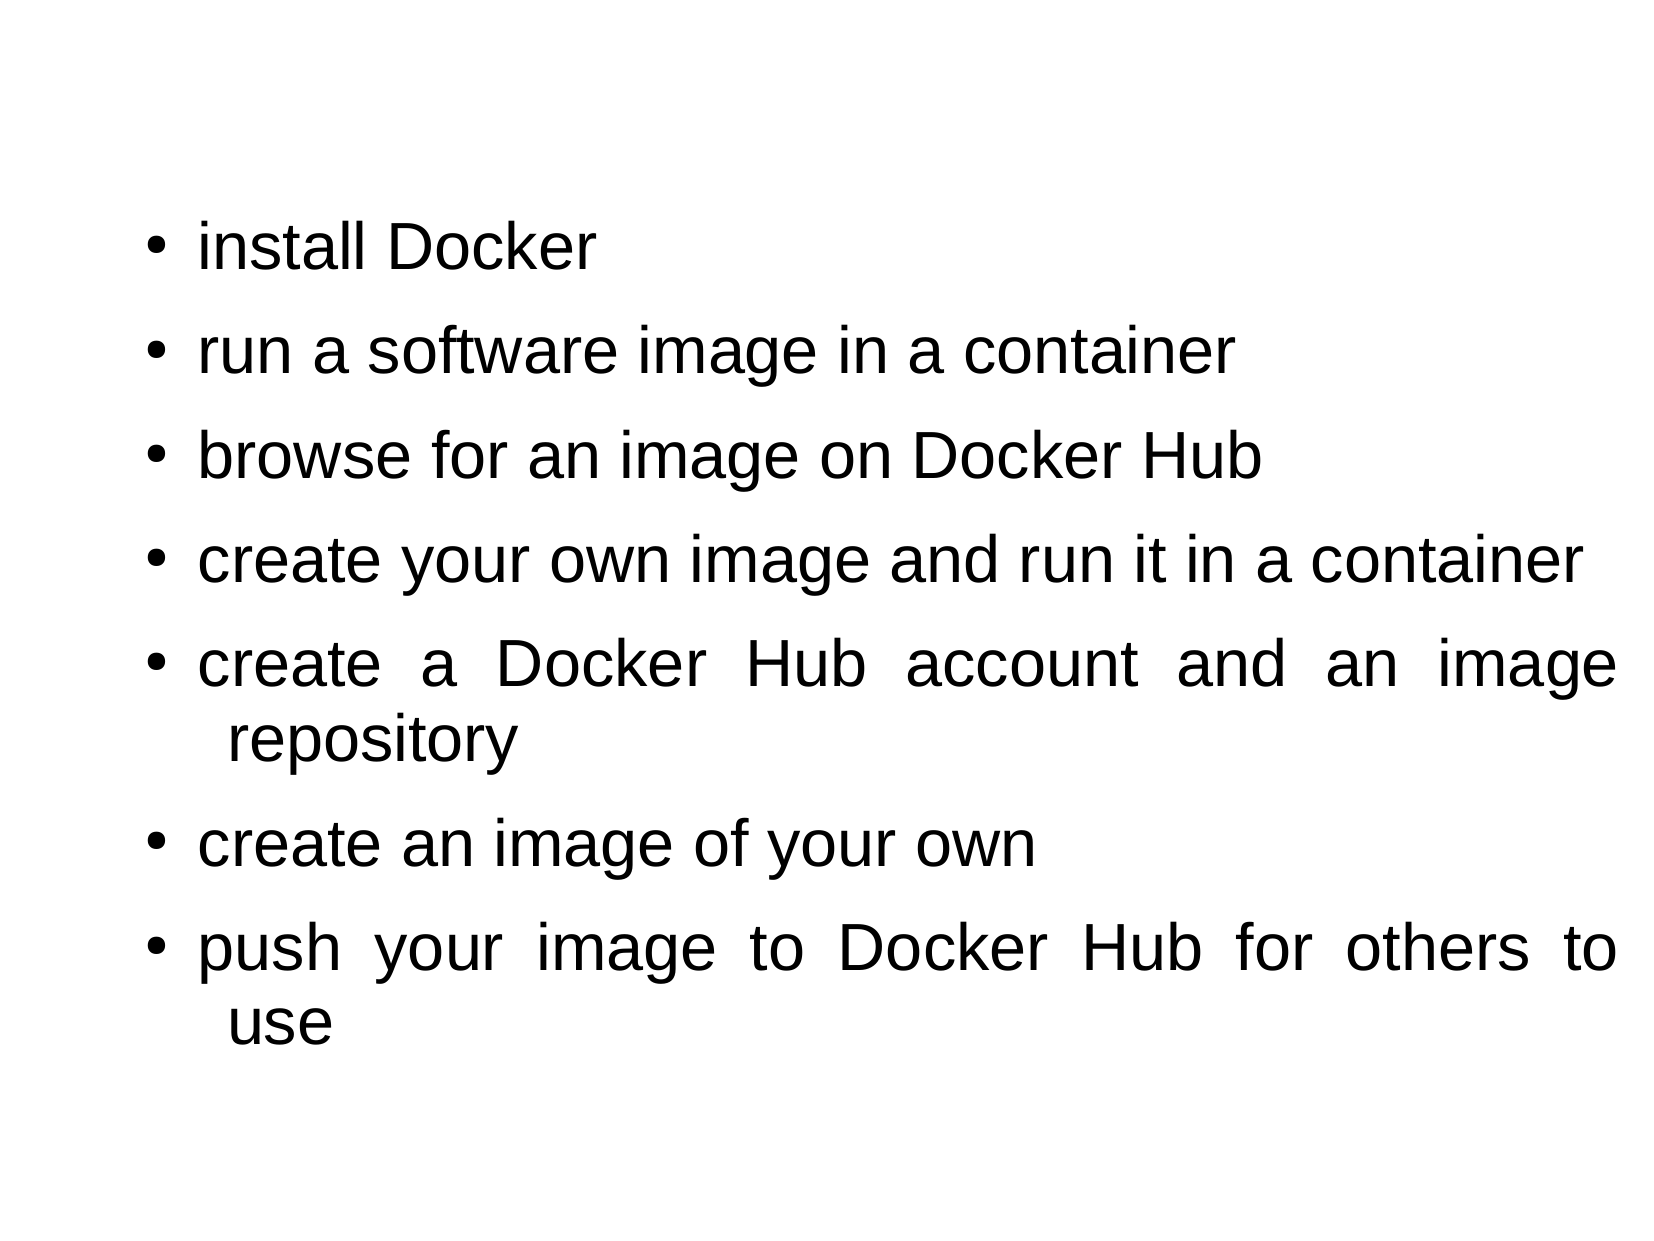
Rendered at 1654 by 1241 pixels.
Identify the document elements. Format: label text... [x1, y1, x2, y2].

list install Docker run a software image in a container browse for an image on Docker Hub create your own image and run it in a container create a Docker Hub account and an image repository create an image of your own push your image to Docker Hub for others to use [82, 105, 1621, 1066]
